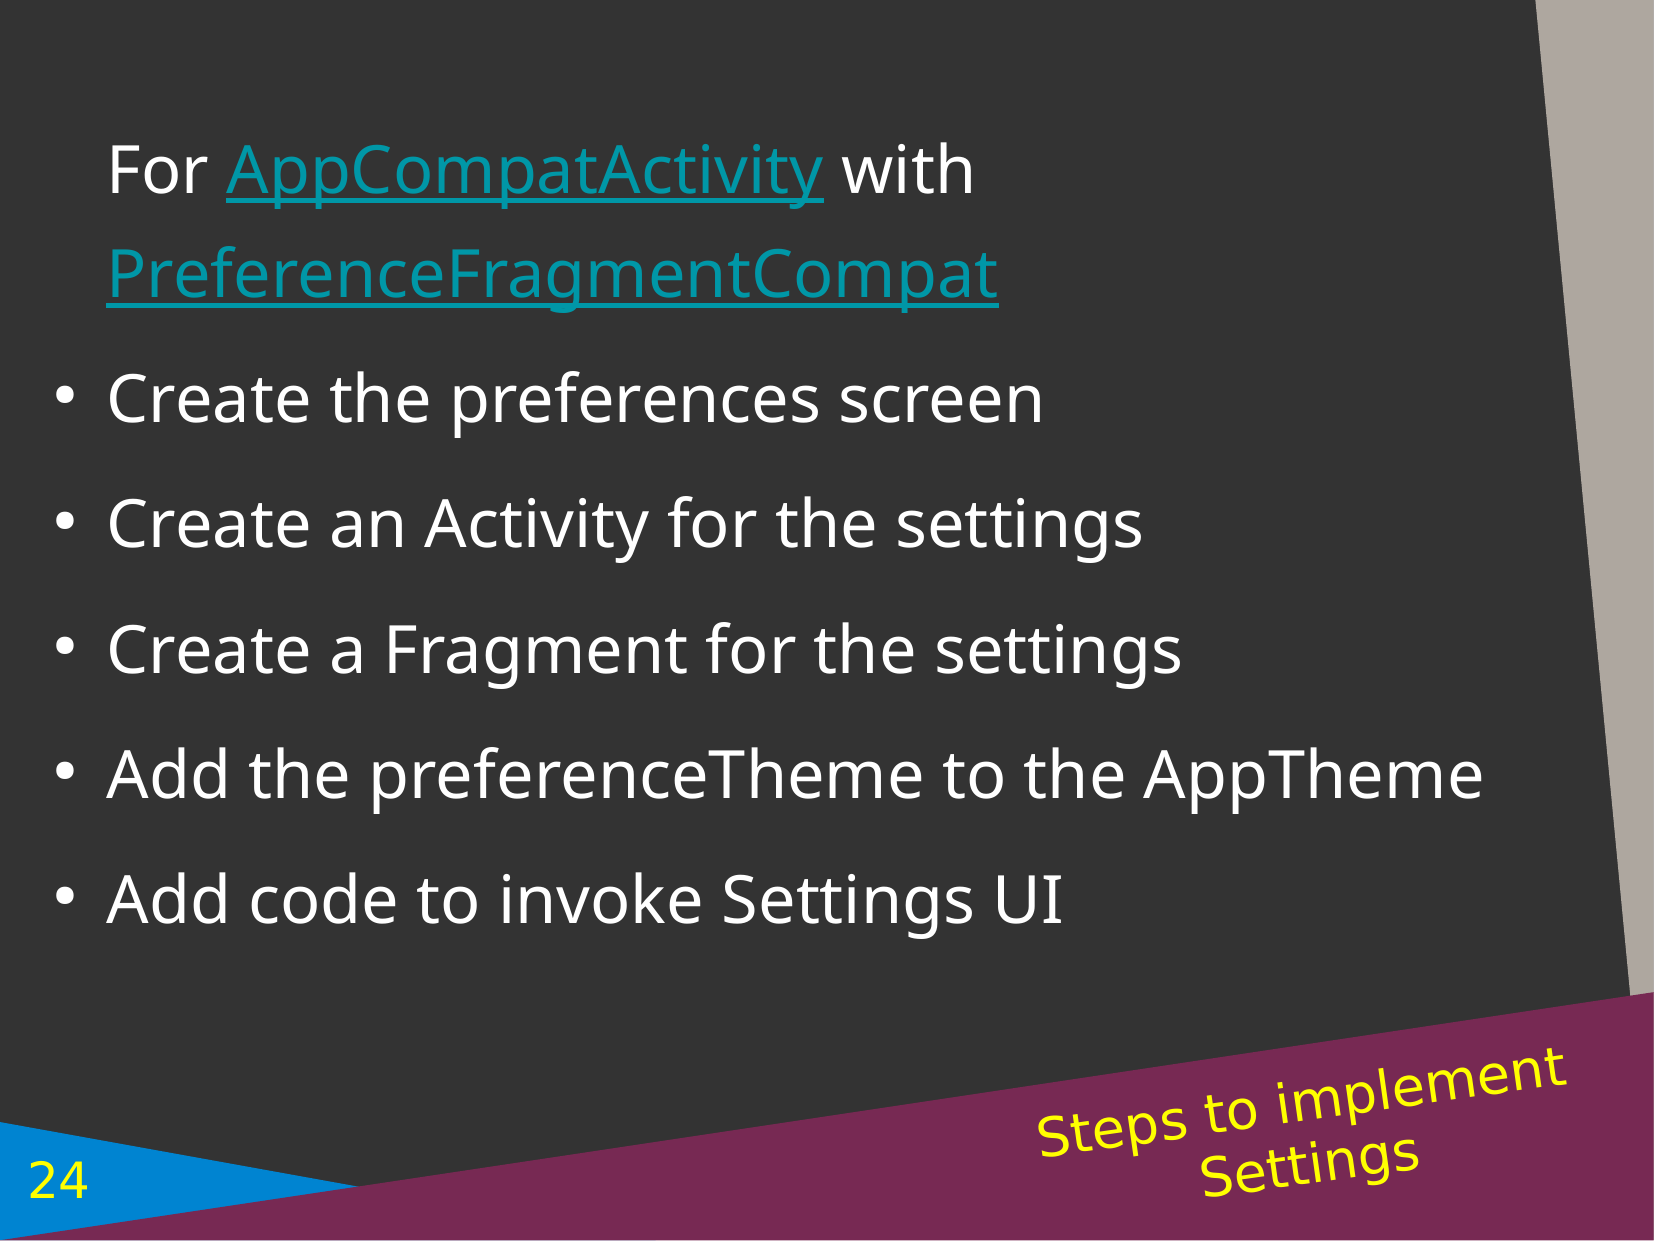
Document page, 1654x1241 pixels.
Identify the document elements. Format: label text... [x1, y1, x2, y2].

title Steps to implement Settings [956, 995, 1654, 1241]
list For AppCompatActivity with PreferenceFragmentCompat Create the preferences screen Create an Activity for the settings Create a Fragment for the settings Add the preferenceTheme to the AppTheme Add code to invoke Settings UI [35, 59, 1524, 993]
